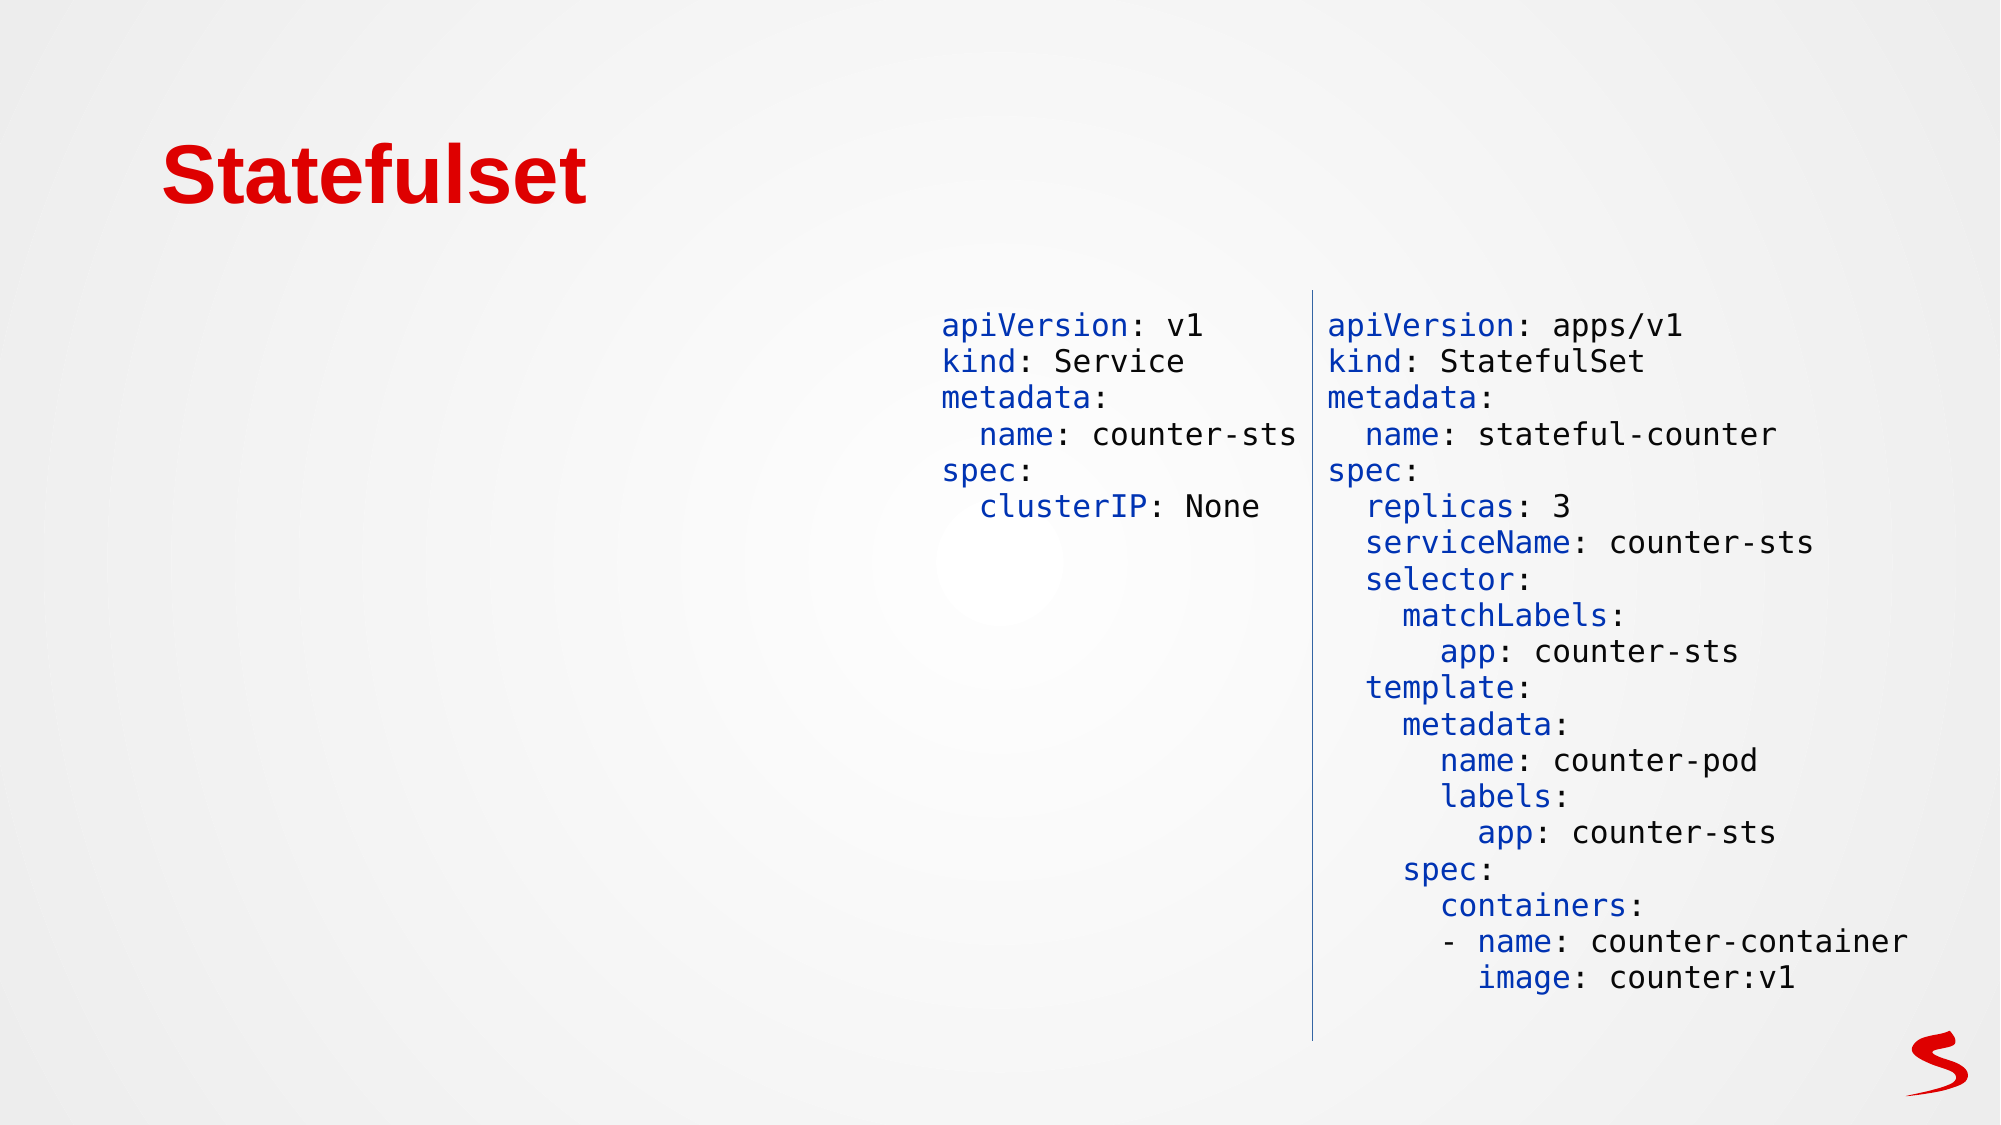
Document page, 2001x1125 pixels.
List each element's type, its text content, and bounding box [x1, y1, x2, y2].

text_box apiVersion: apps/v1 kind: StatefulSet metadata: name: stateful-counter spec: replicas: 3 serviceName: counter-sts selector: matchLabels: app: counter-sts template: metadata: name: counter-pod labels: app: counter-sts spec: containers: - name: counter-container image: counter:v1 [1313, 299, 1951, 1041]
text_box apiVersion: v1 kind: Service metadata: name: counter-sts spec: clusterIP: None [926, 299, 1312, 533]
text_box Statefulset [146, 112, 1816, 229]
